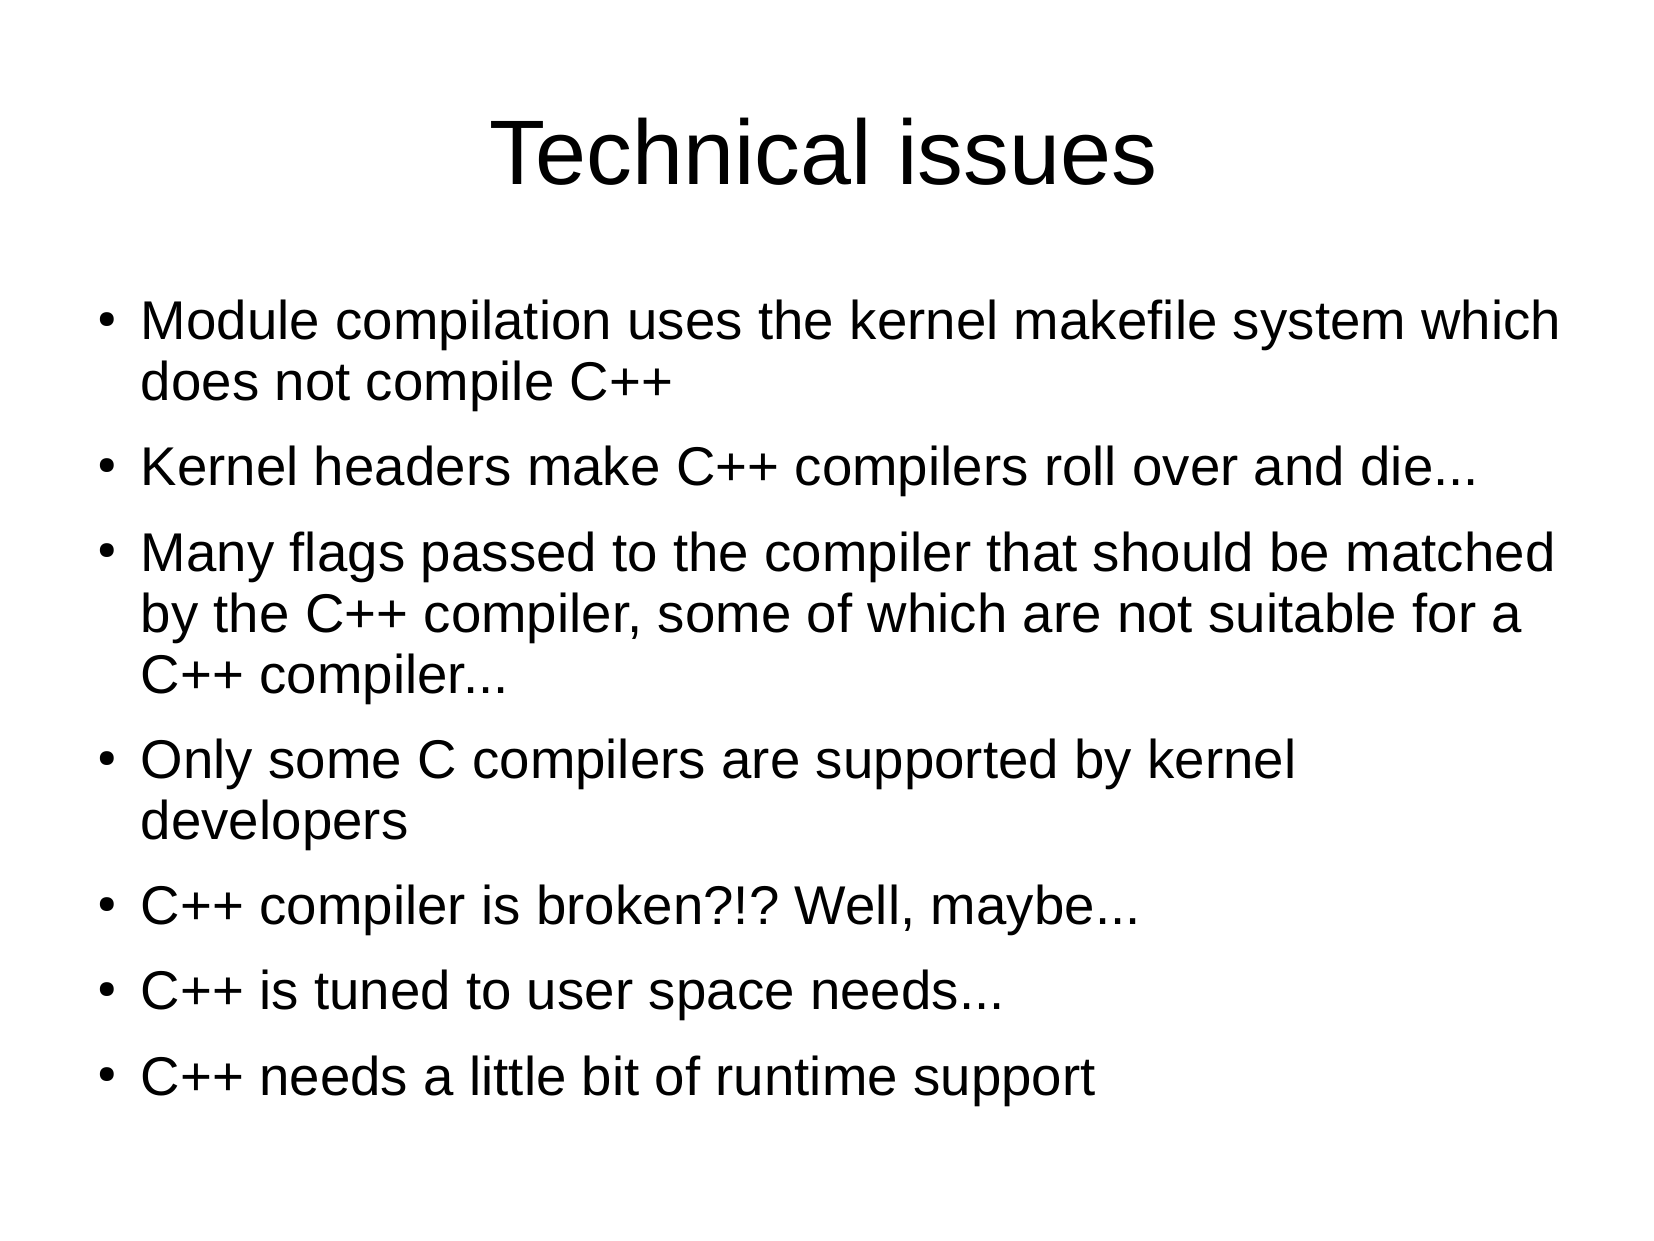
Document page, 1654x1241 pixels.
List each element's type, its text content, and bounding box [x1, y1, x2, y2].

list Module compilation uses the kernel makefile system which does not compile C++ Kernel headers make C++ compilers roll over and die... Many flags passed to the compiler that should be matched by the C++ compiler, some of which are not suitable for a C++ compiler... Only some C compilers are supported by kernel developers C++ compiler is broken?!? Well, maybe... C++ is tuned to user space needs... C++ needs a little bit of runtime support [82, 290, 1571, 1109]
title Technical issues [82, 49, 1571, 257]
